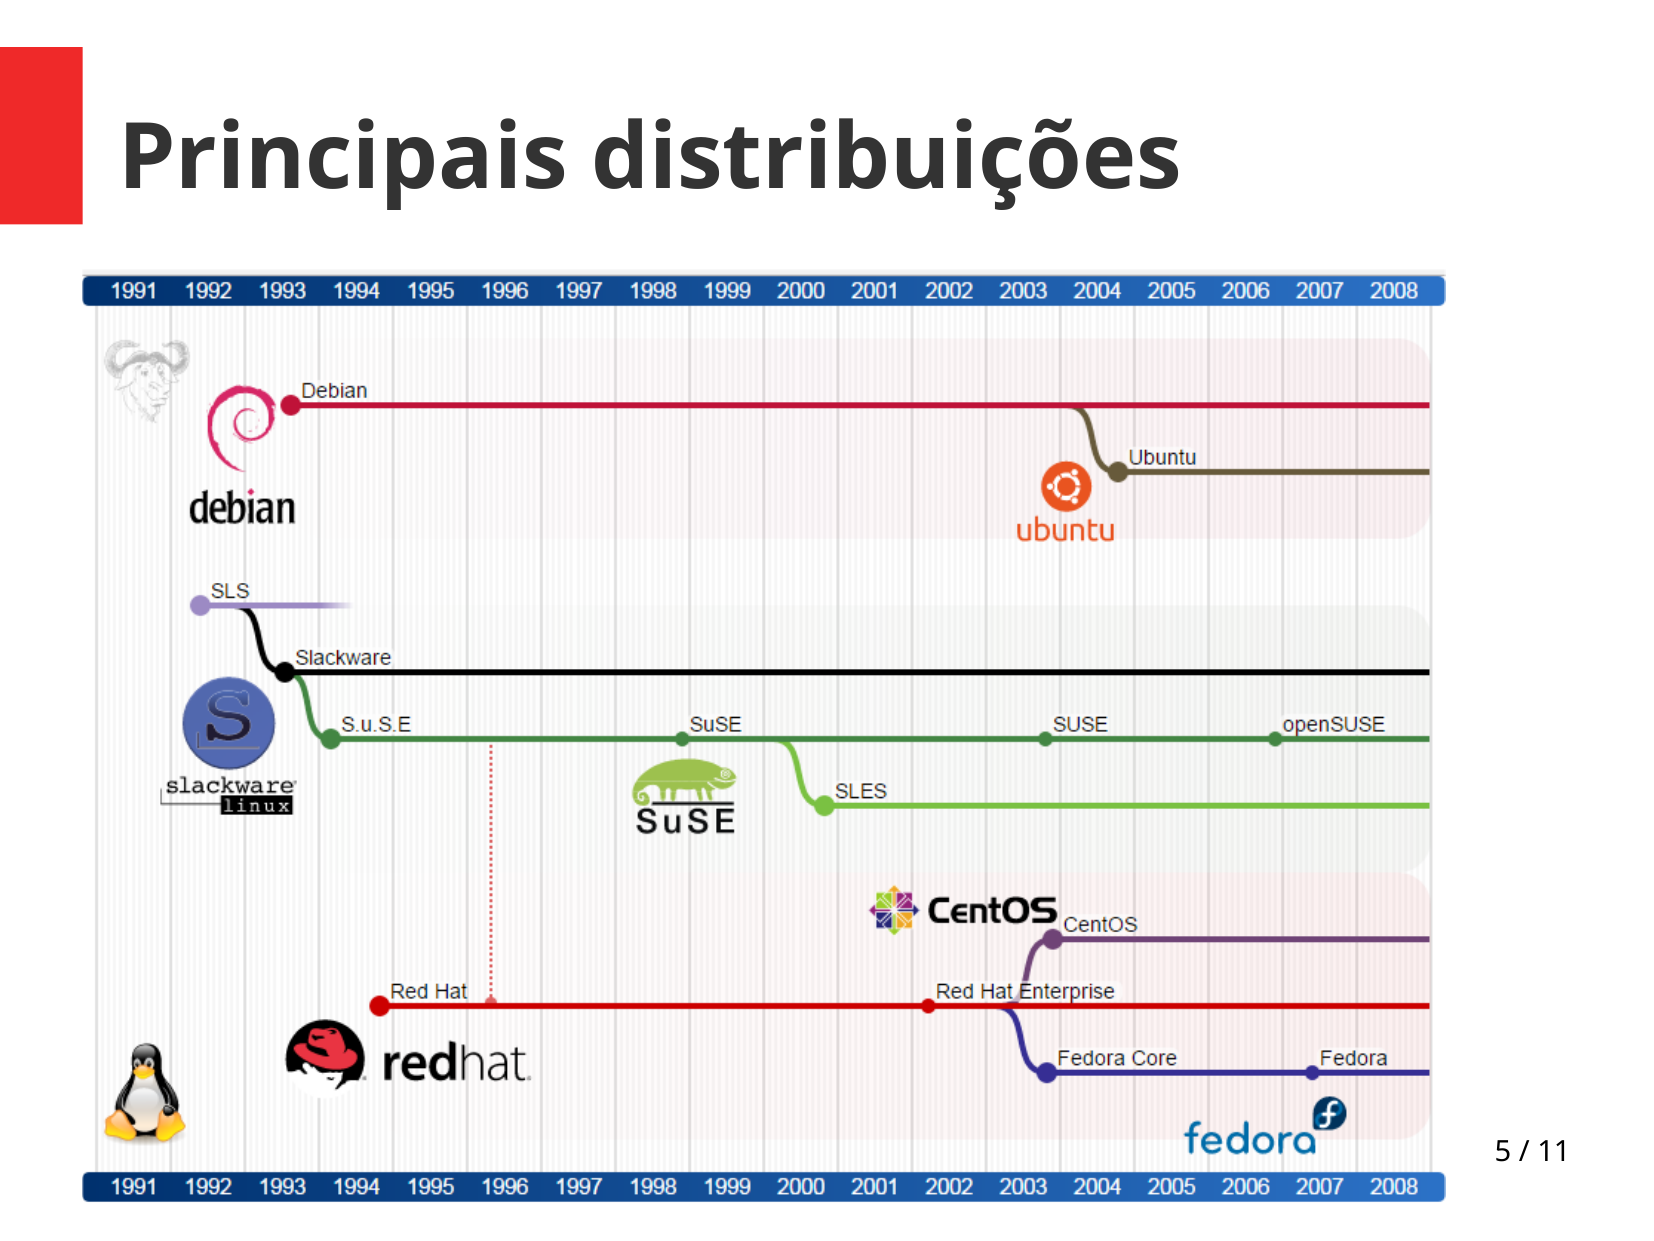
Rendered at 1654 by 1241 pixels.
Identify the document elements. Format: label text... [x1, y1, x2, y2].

title Principais distribuições [118, 49, 1571, 257]
picture [82, 269, 1446, 1205]
